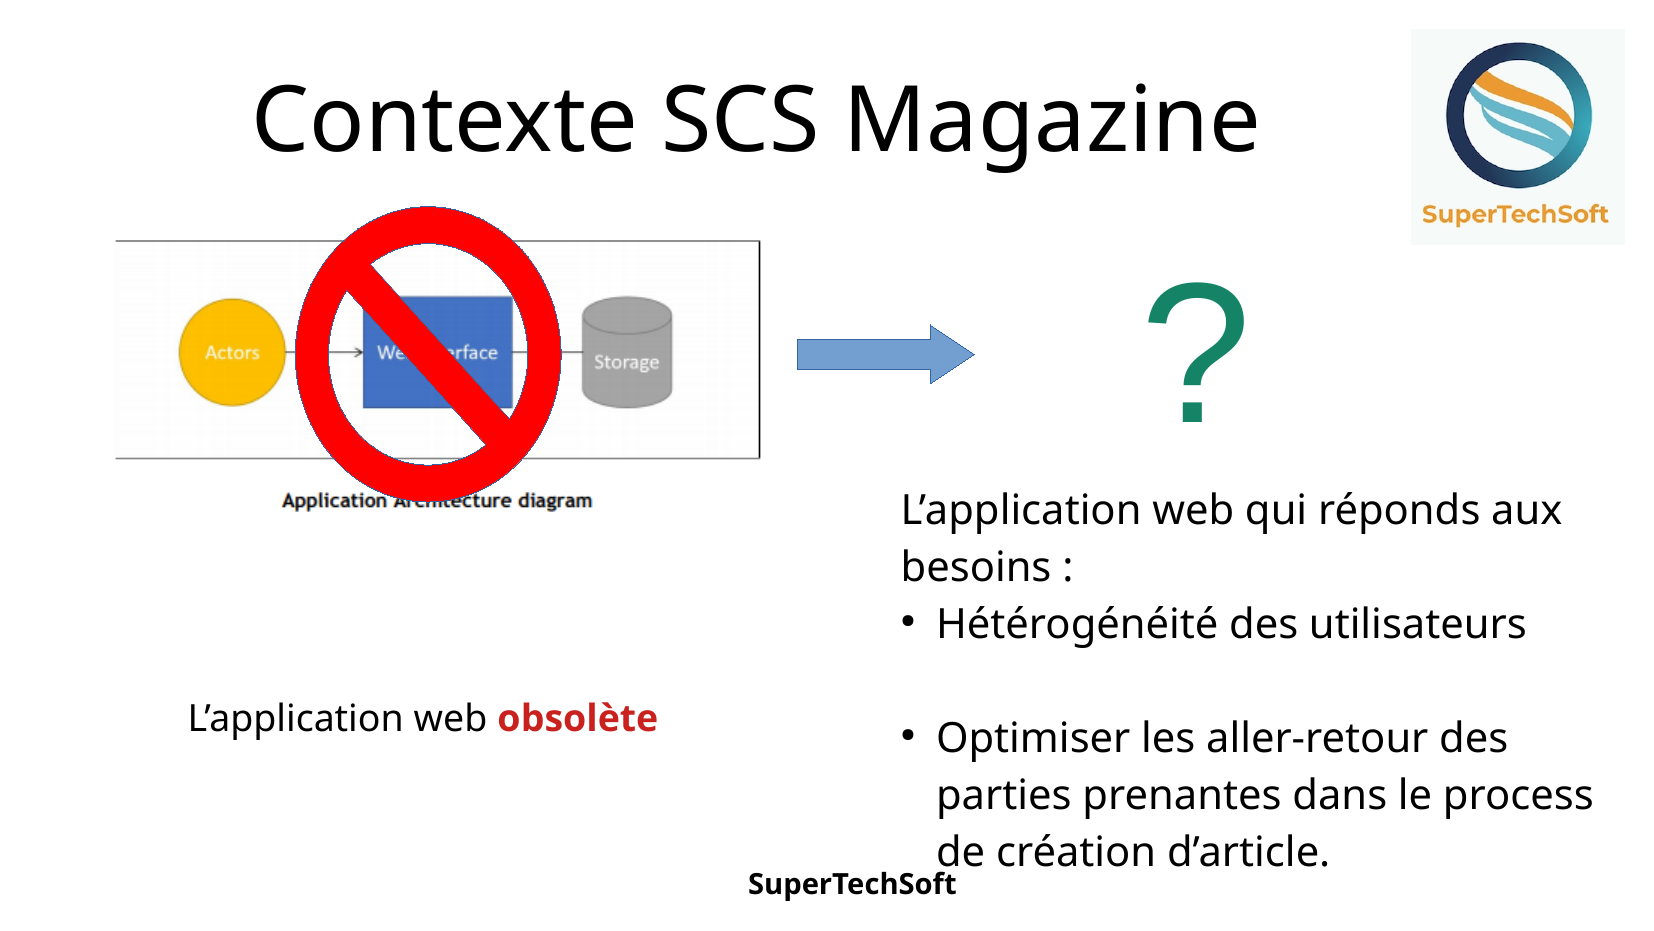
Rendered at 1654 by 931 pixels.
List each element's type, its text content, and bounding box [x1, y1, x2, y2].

picture [1411, 29, 1625, 245]
picture [372, 244, 527, 417]
text_box [295, 206, 562, 503]
text_box ? [1033, 234, 1300, 472]
picture [329, 292, 485, 465]
text_box L’application web qui réponds aux besoins : Hétérogénéité des utilisateurs Optimiser les aller-retour des parties prenantes dans le process de création d’article. [885, 472, 1625, 876]
text_box [797, 324, 975, 384]
picture [98, 236, 768, 539]
title Contexte SCS Magazine [88, 51, 1400, 178]
text_box L’application web obsolète [88, 683, 768, 830]
text_box SuperTechSoft [590, 851, 1115, 916]
